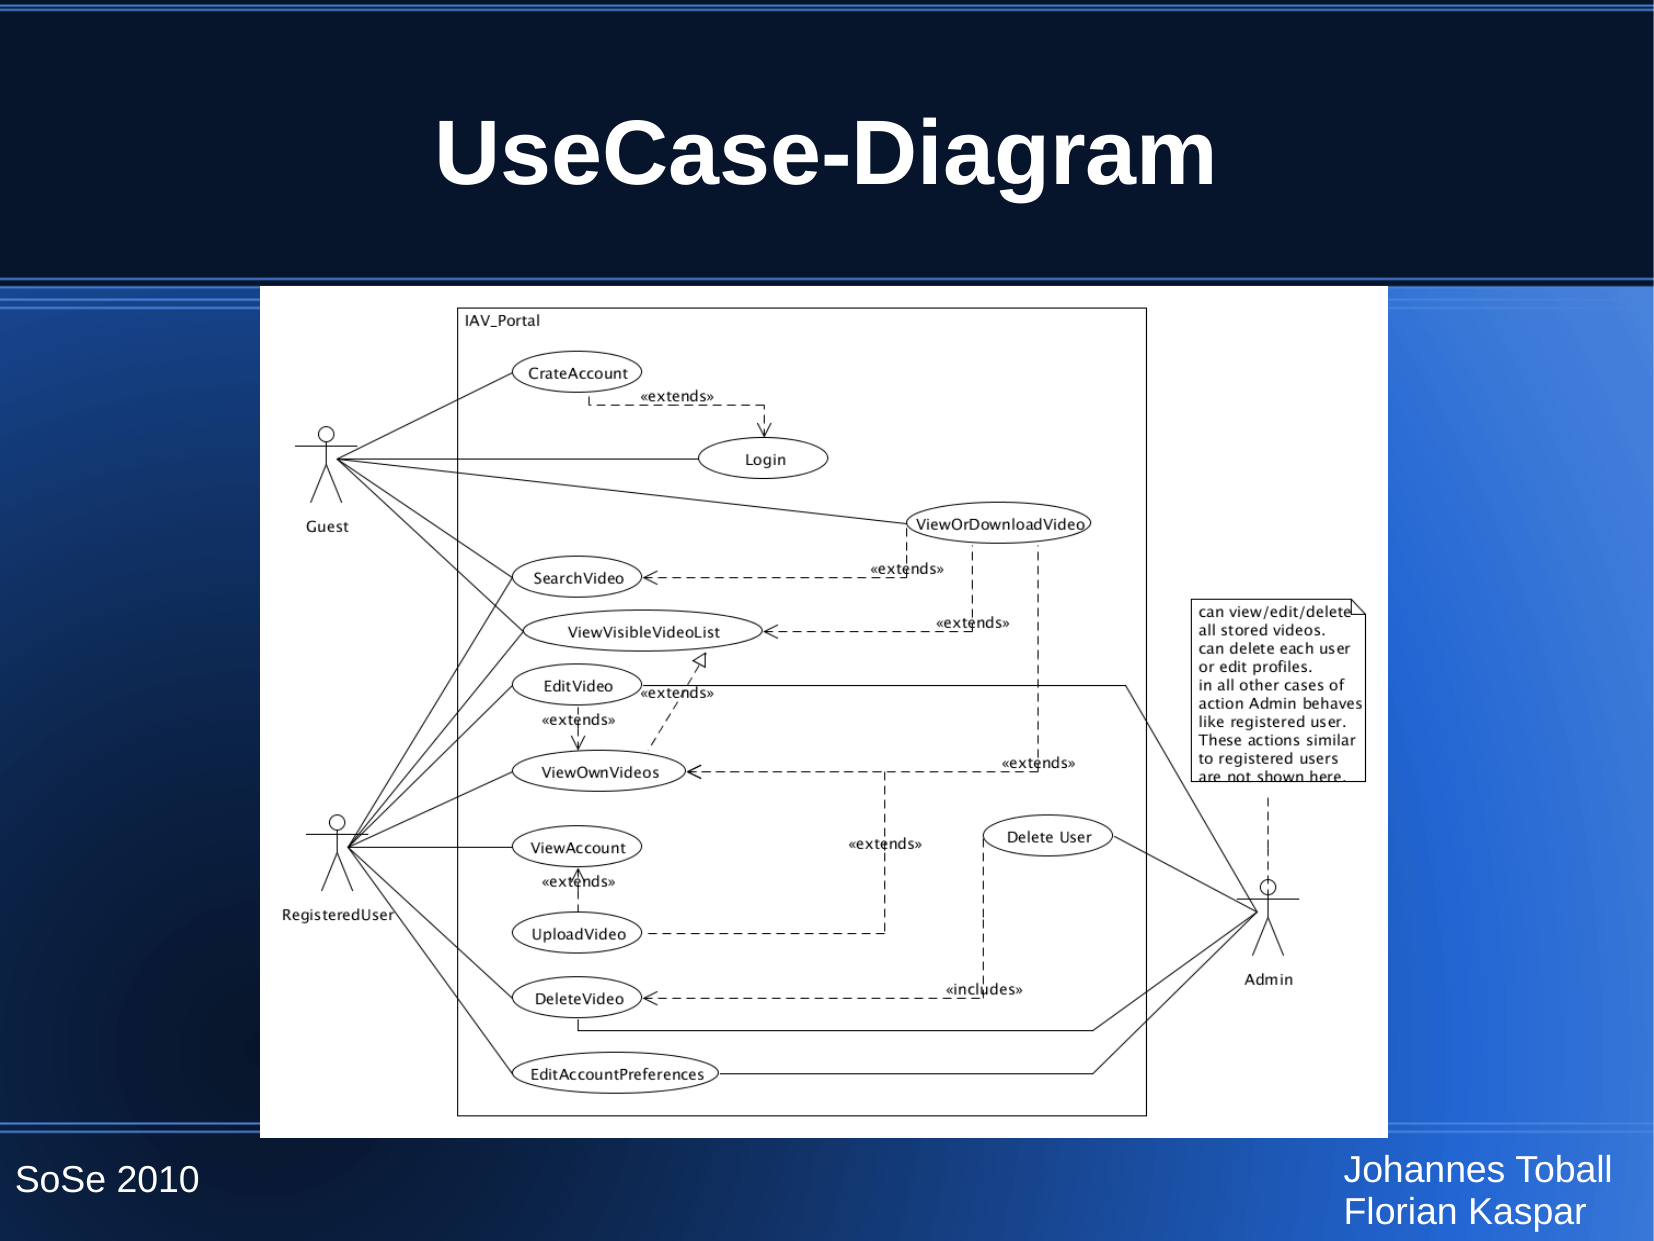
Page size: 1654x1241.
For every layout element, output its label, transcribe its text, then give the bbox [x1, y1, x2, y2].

picture [0, 0, 1654, 1241]
title UseCase-Diagram [82, 49, 1571, 257]
text_box SoSe 2010 [0, 1151, 325, 1209]
text_box Johannes Toball Florian Kaspar [1328, 1141, 1654, 1241]
